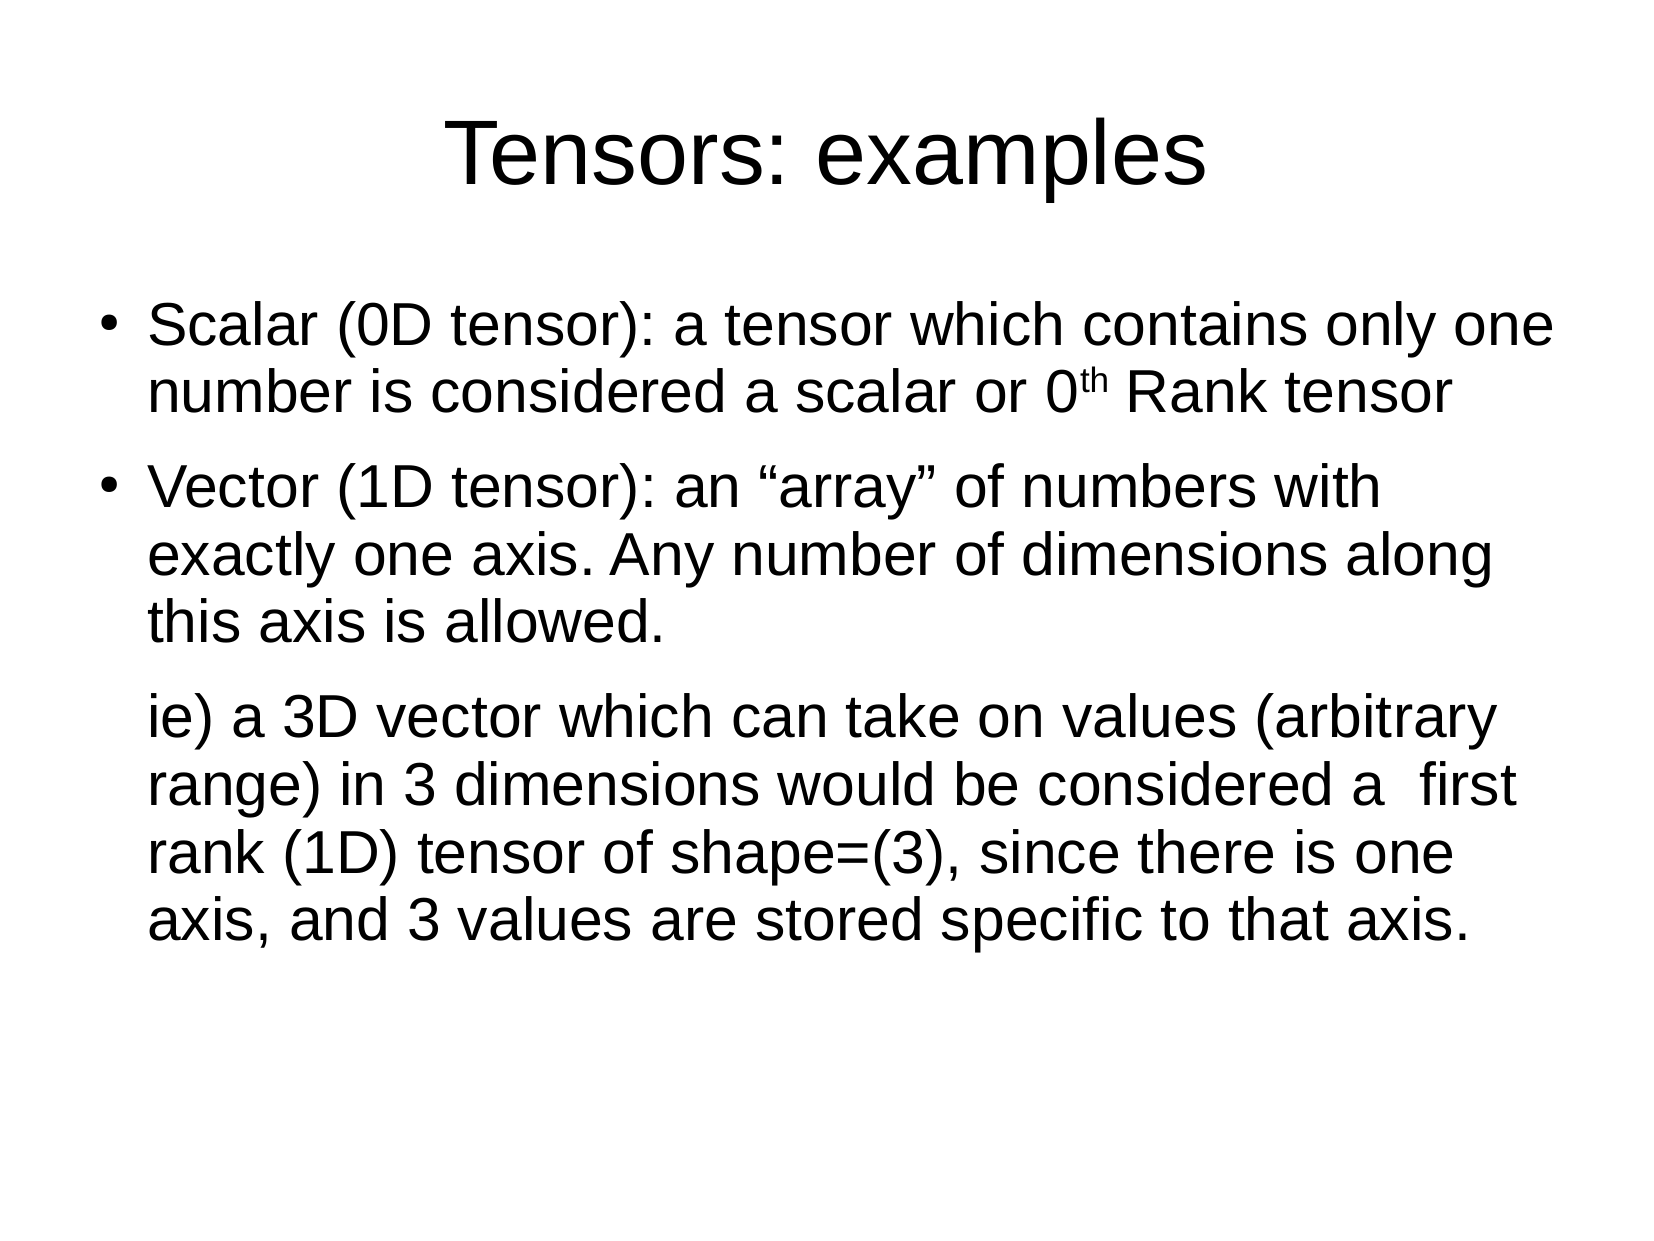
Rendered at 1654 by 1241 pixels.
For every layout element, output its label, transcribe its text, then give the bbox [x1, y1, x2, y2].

title Tensors: examples [82, 49, 1571, 257]
list Scalar (0D tensor): a tensor which contains only one number is considered a scalar or 0th Rank tensor Vector (1D tensor): an “array” of numbers with exactly one axis. Any number of dimensions along this axis is allowed. ie) a 3D vector which can take on values (arbitrary range) in 3 dimensions would be considered a first rank (1D) tensor of shape=(3), since there is one axis, and 3 values are stored specific to that axis. [82, 290, 1571, 1010]
